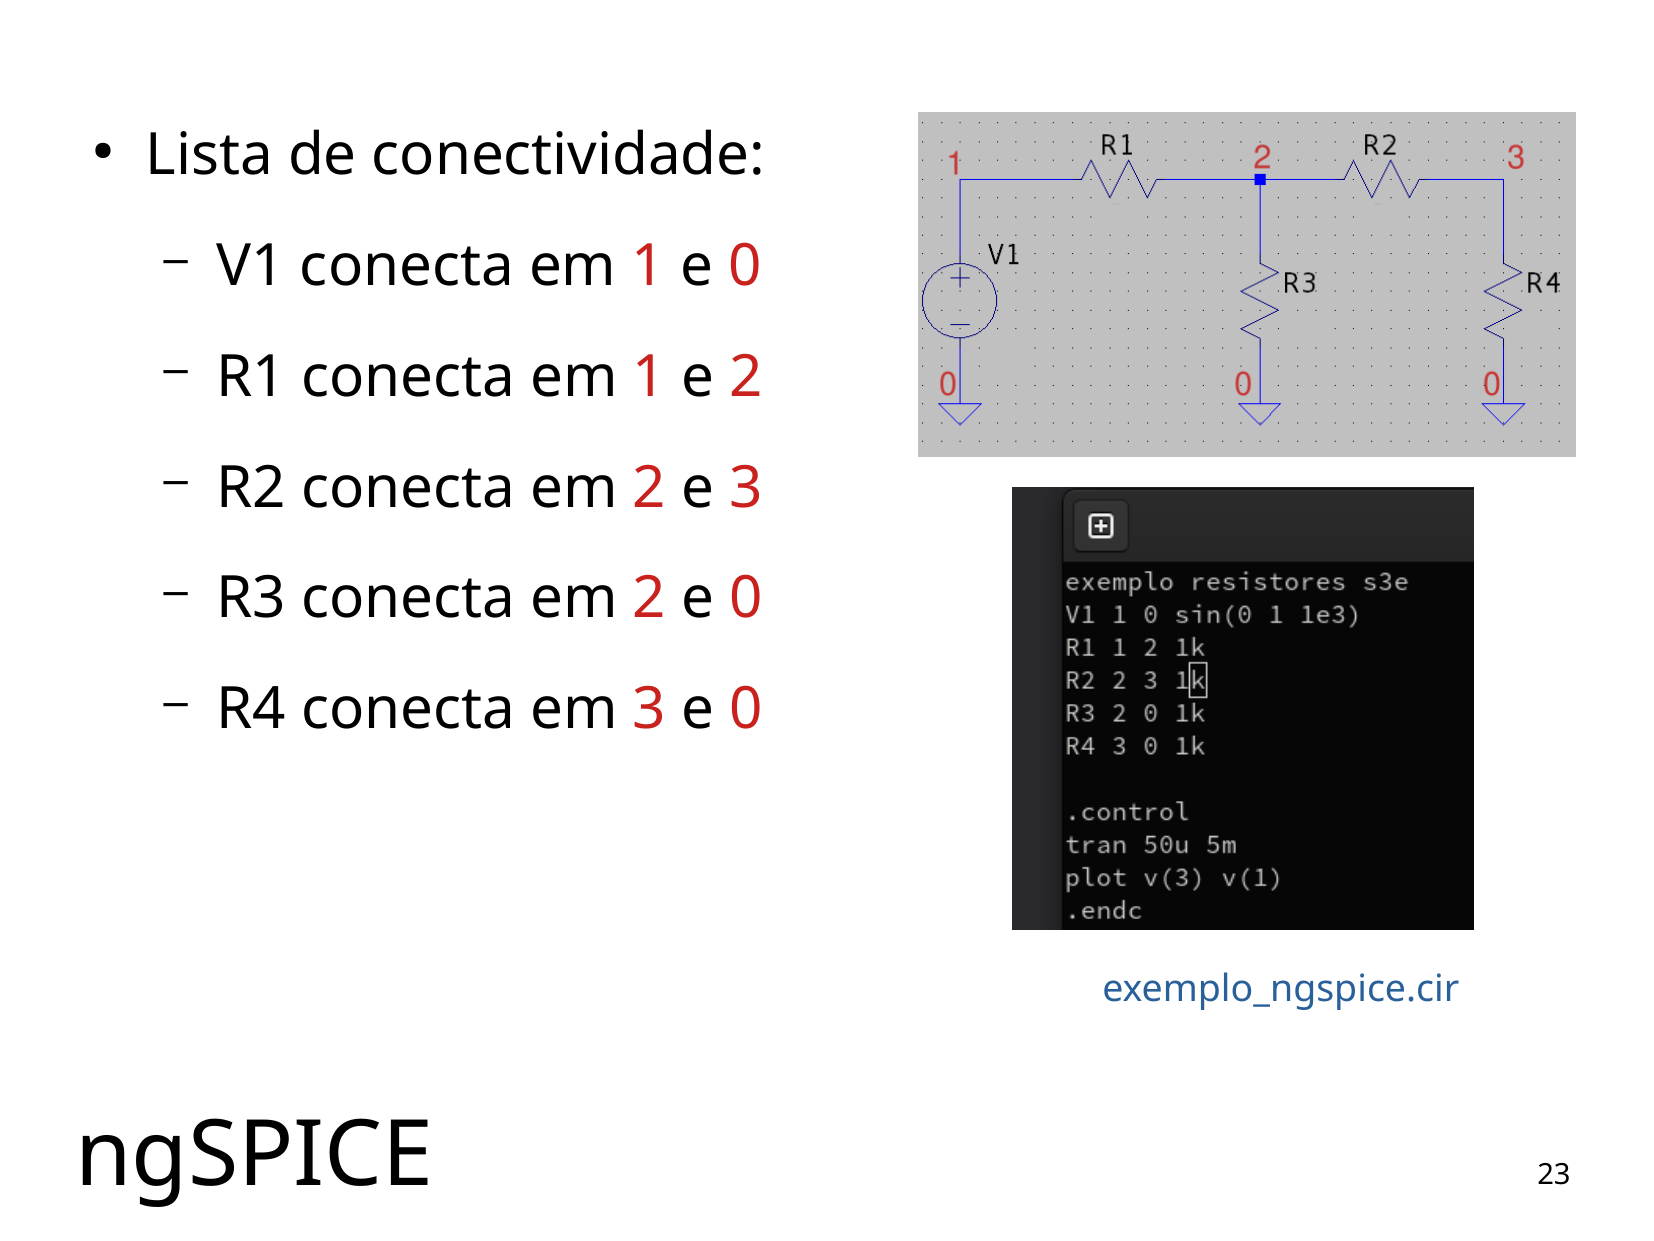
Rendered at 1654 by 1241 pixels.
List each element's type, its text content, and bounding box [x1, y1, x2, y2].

picture [918, 112, 1576, 457]
text_box exemplo_ngspice.cir [1087, 953, 1462, 1013]
list ngSPICE [4, 1087, 1088, 1241]
picture [1012, 487, 1474, 930]
list Lista de conectividade: V1 conecta em 1 e 0 R1 conecta em 1 e 2 R2 conecta em 2 e 3 R3 conecta em 2 e 0 R4 conecta em 3 e 0 [75, 112, 901, 1051]
